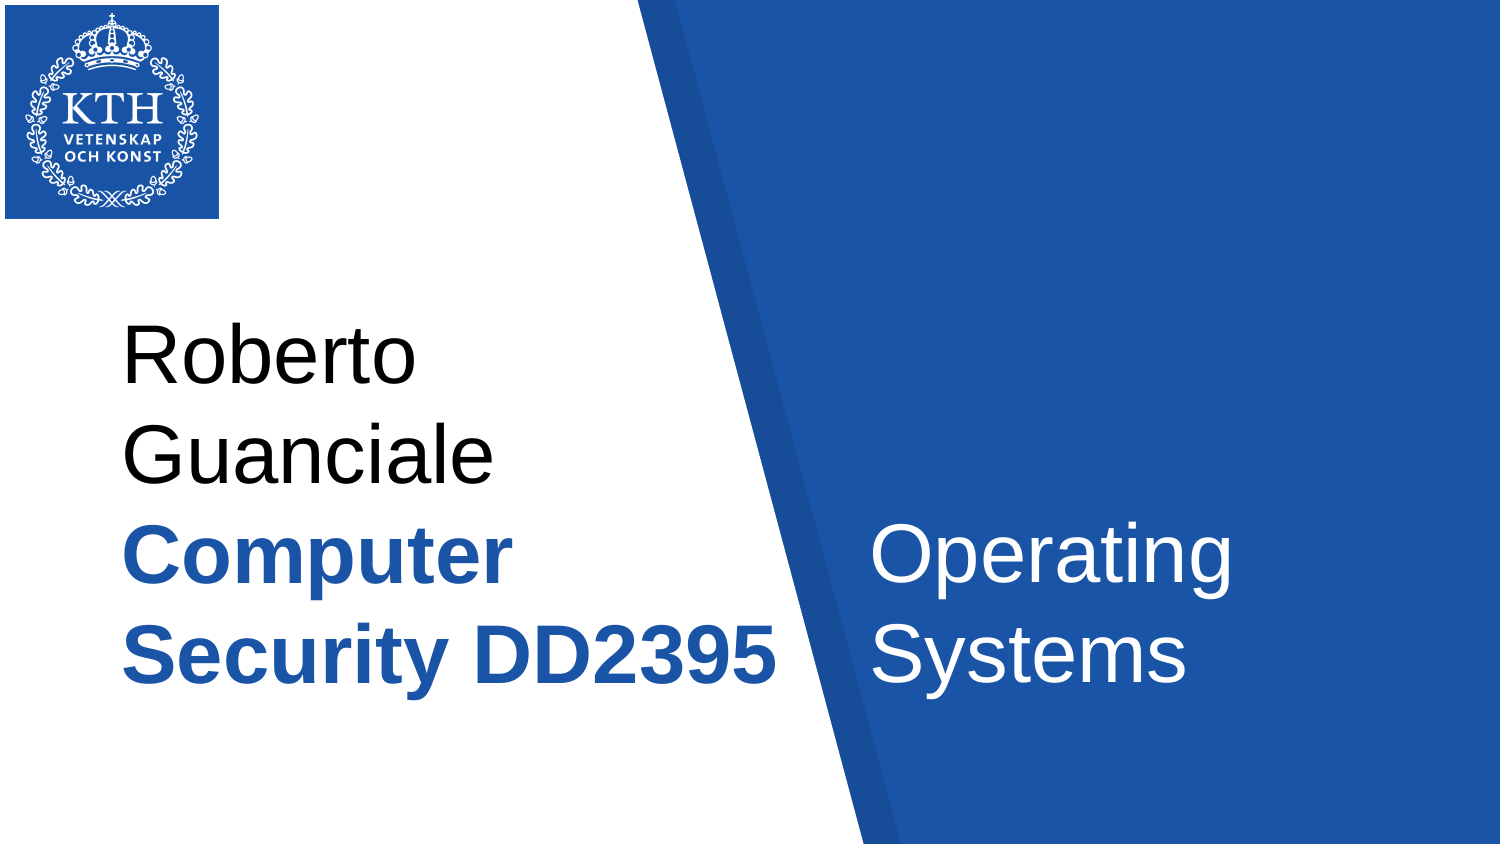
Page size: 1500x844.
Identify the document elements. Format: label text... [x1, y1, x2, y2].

picture [5, 5, 219, 219]
title Operating Systems [854, 520, 1500, 714]
title Roberto Guanciale Computer Security DD2395 [106, 520, 801, 715]
